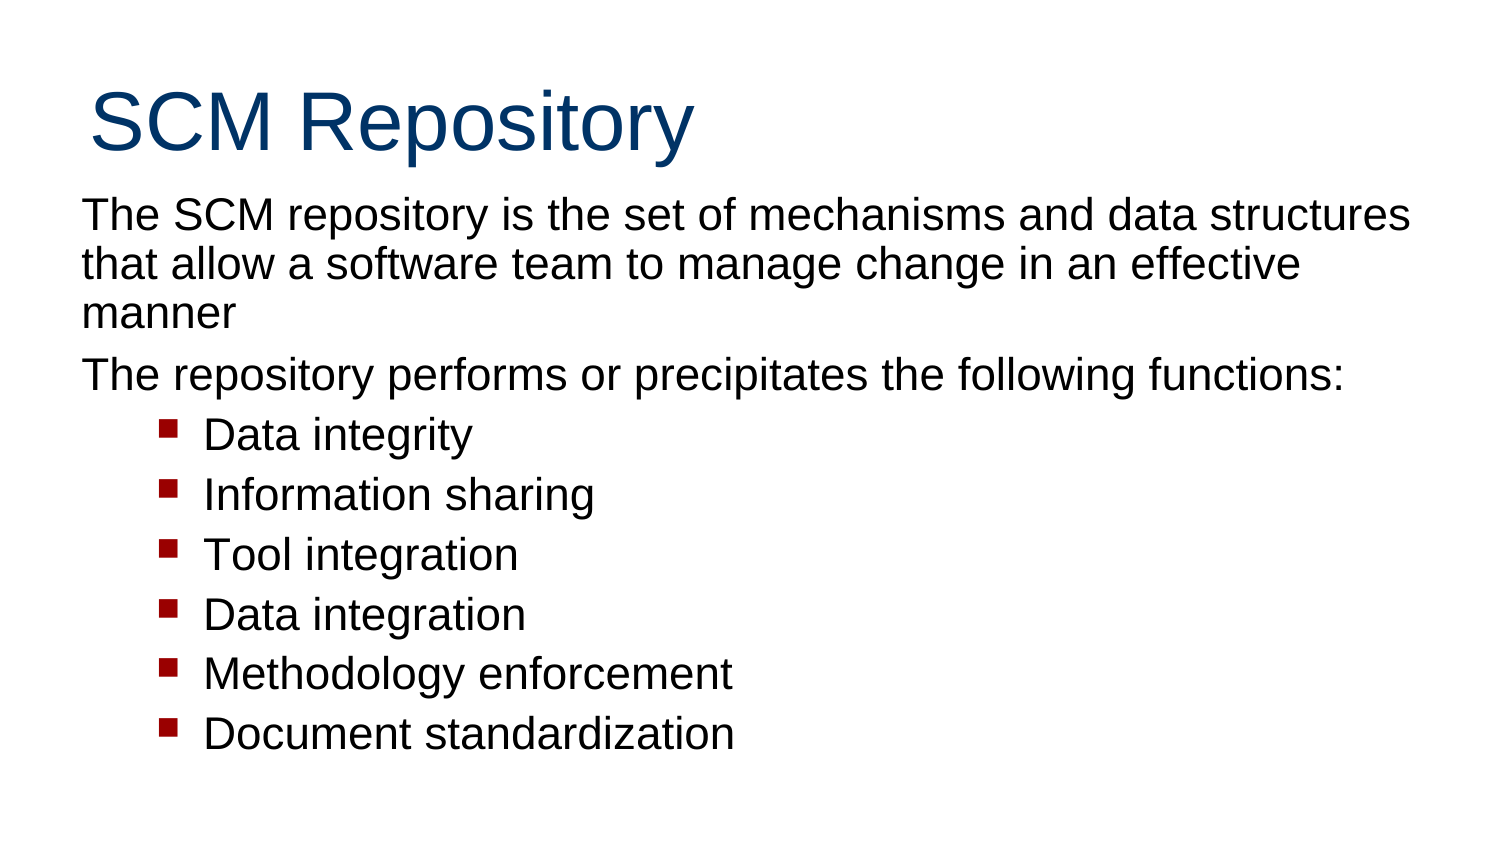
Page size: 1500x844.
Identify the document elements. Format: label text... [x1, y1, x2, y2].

title SCM Repository [75, 33, 1425, 175]
subtitle The SCM repository is the set of mechanisms and data structures that allow a software team to manage change in an effective manner The repository performs or precipitates the following functions: Data integrity Information sharing Tool integration Data integration Methodology enforcement Document standardization [81, 190, 1432, 760]
